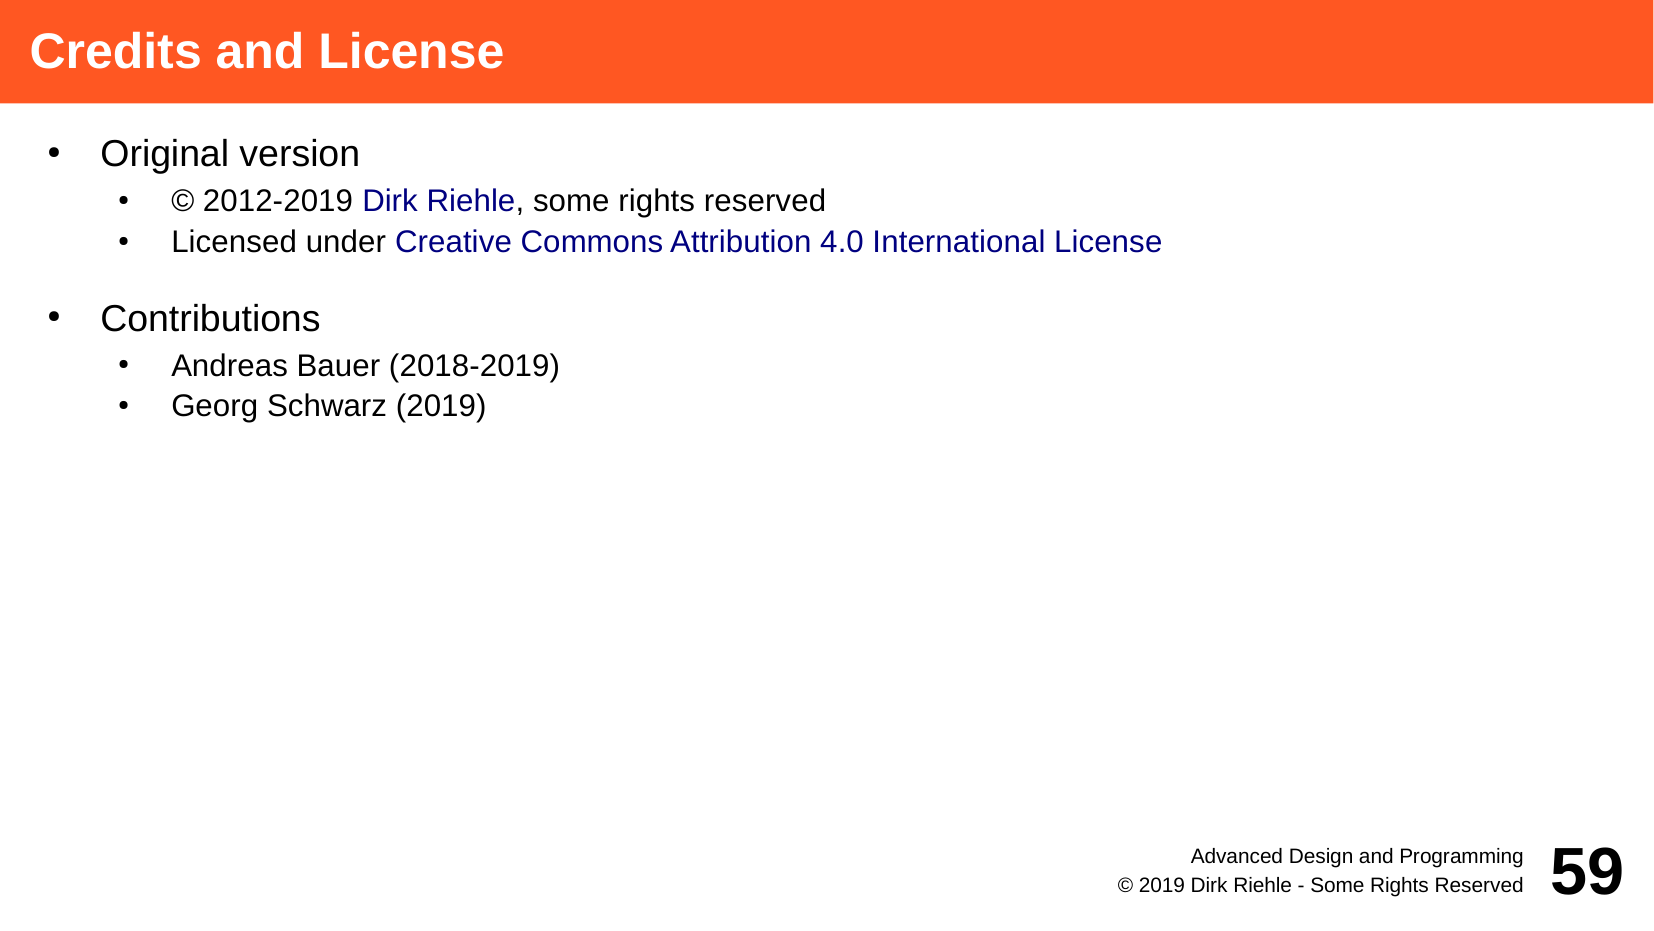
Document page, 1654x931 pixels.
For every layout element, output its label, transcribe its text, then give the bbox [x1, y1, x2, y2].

title Credits and License [0, 0, 1654, 104]
list Original version © 2012-2019 Dirk Riehle, some rights reserved Licensed under Creative Commons Attribution 4.0 International License Contributions Andreas Bauer (2018-2019) Georg Schwarz (2019) [29, 132, 1625, 813]
